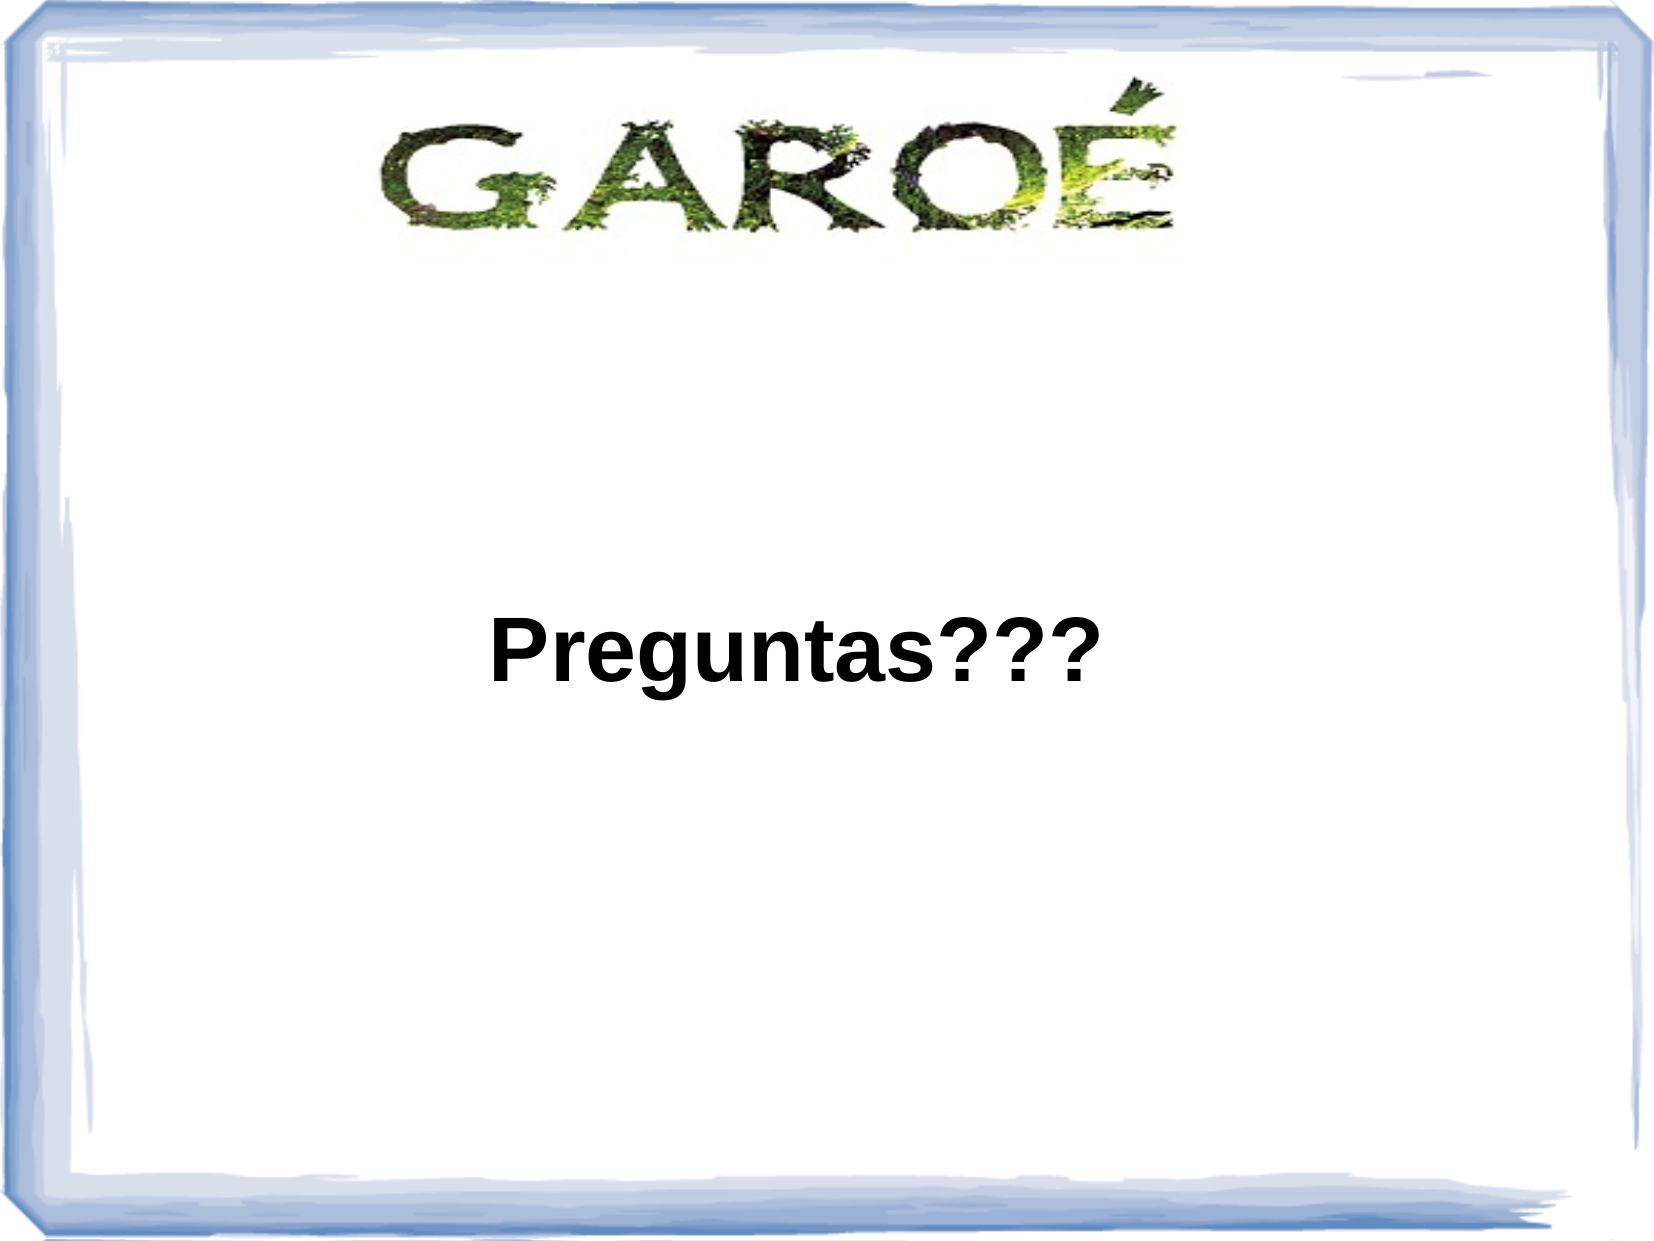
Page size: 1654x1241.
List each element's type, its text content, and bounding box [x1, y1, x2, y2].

text_box Preguntas??? [177, 591, 1418, 709]
picture [0, 0, 1654, 1241]
